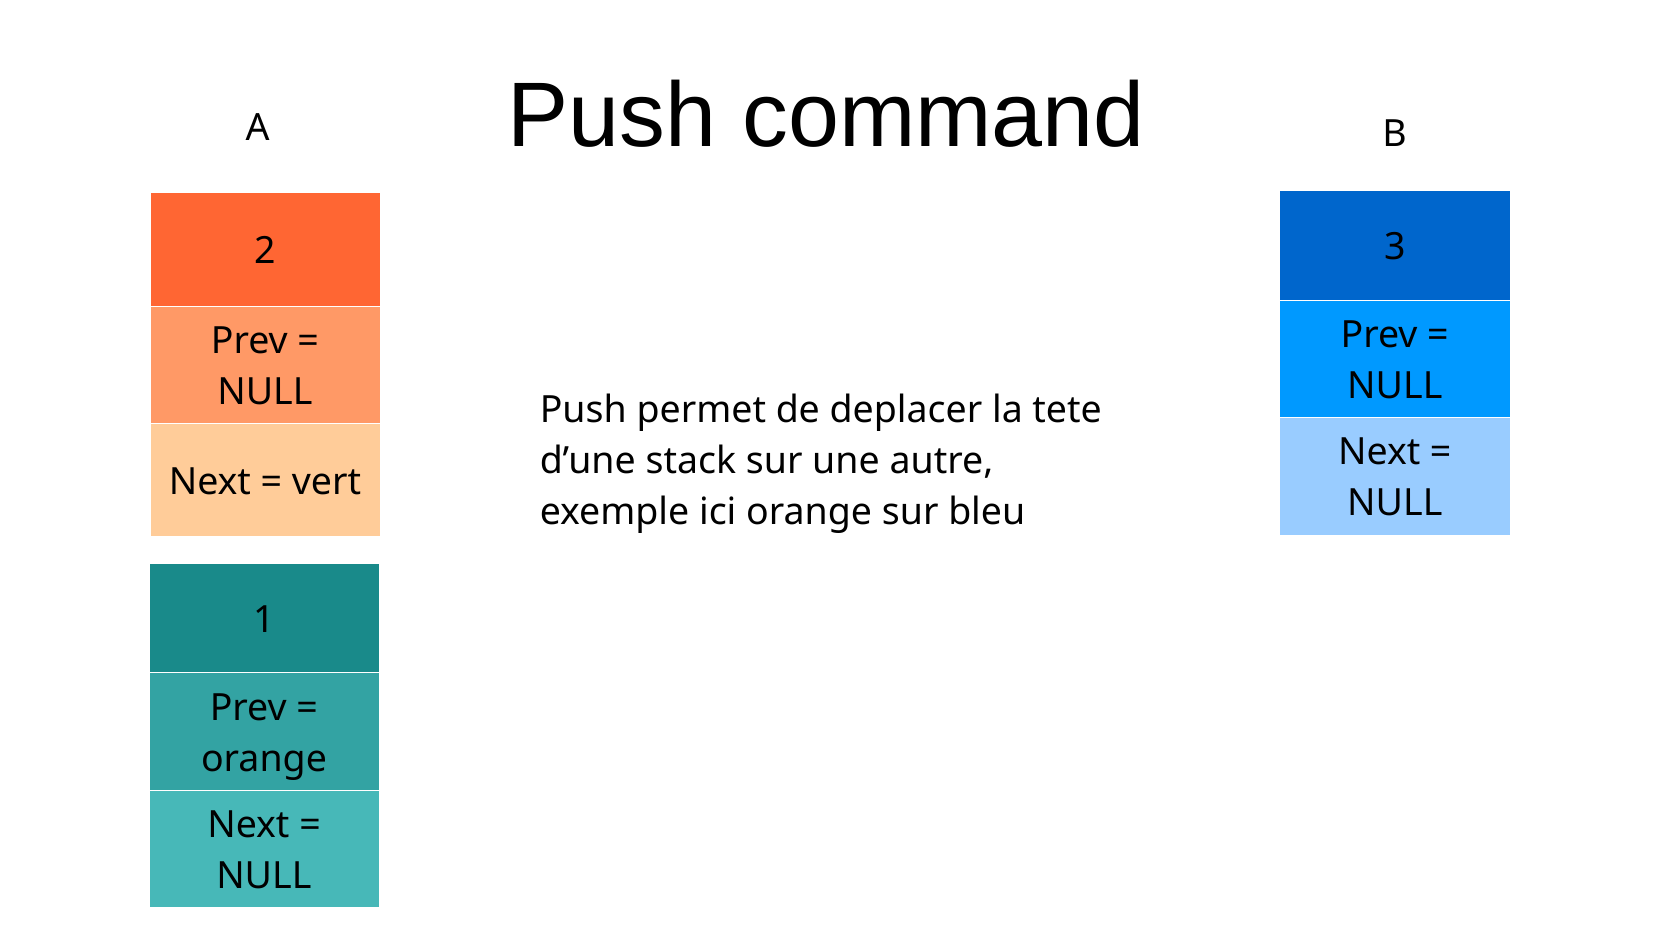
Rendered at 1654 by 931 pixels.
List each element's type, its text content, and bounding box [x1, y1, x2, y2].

title Push command [82, 37, 1571, 193]
table_cell Next = NULL [150, 791, 379, 907]
text_box Push permet de deplacer la tete d’une stack sur une autre, exemple ici orange sur bleu [525, 375, 1163, 788]
table_cell Prev = orange [150, 673, 379, 790]
table_cell Prev = NULL [1280, 301, 1510, 417]
table_header 3 [1280, 191, 1510, 300]
table_cell Next = vert [151, 424, 380, 536]
table_cell Prev = NULL [151, 307, 380, 423]
text_box B [1367, 98, 1443, 159]
table_header 1 [150, 564, 379, 672]
text_box A [230, 92, 269, 153]
table_header 2 [151, 193, 380, 306]
table_cell Next = NULL [1280, 418, 1510, 535]
